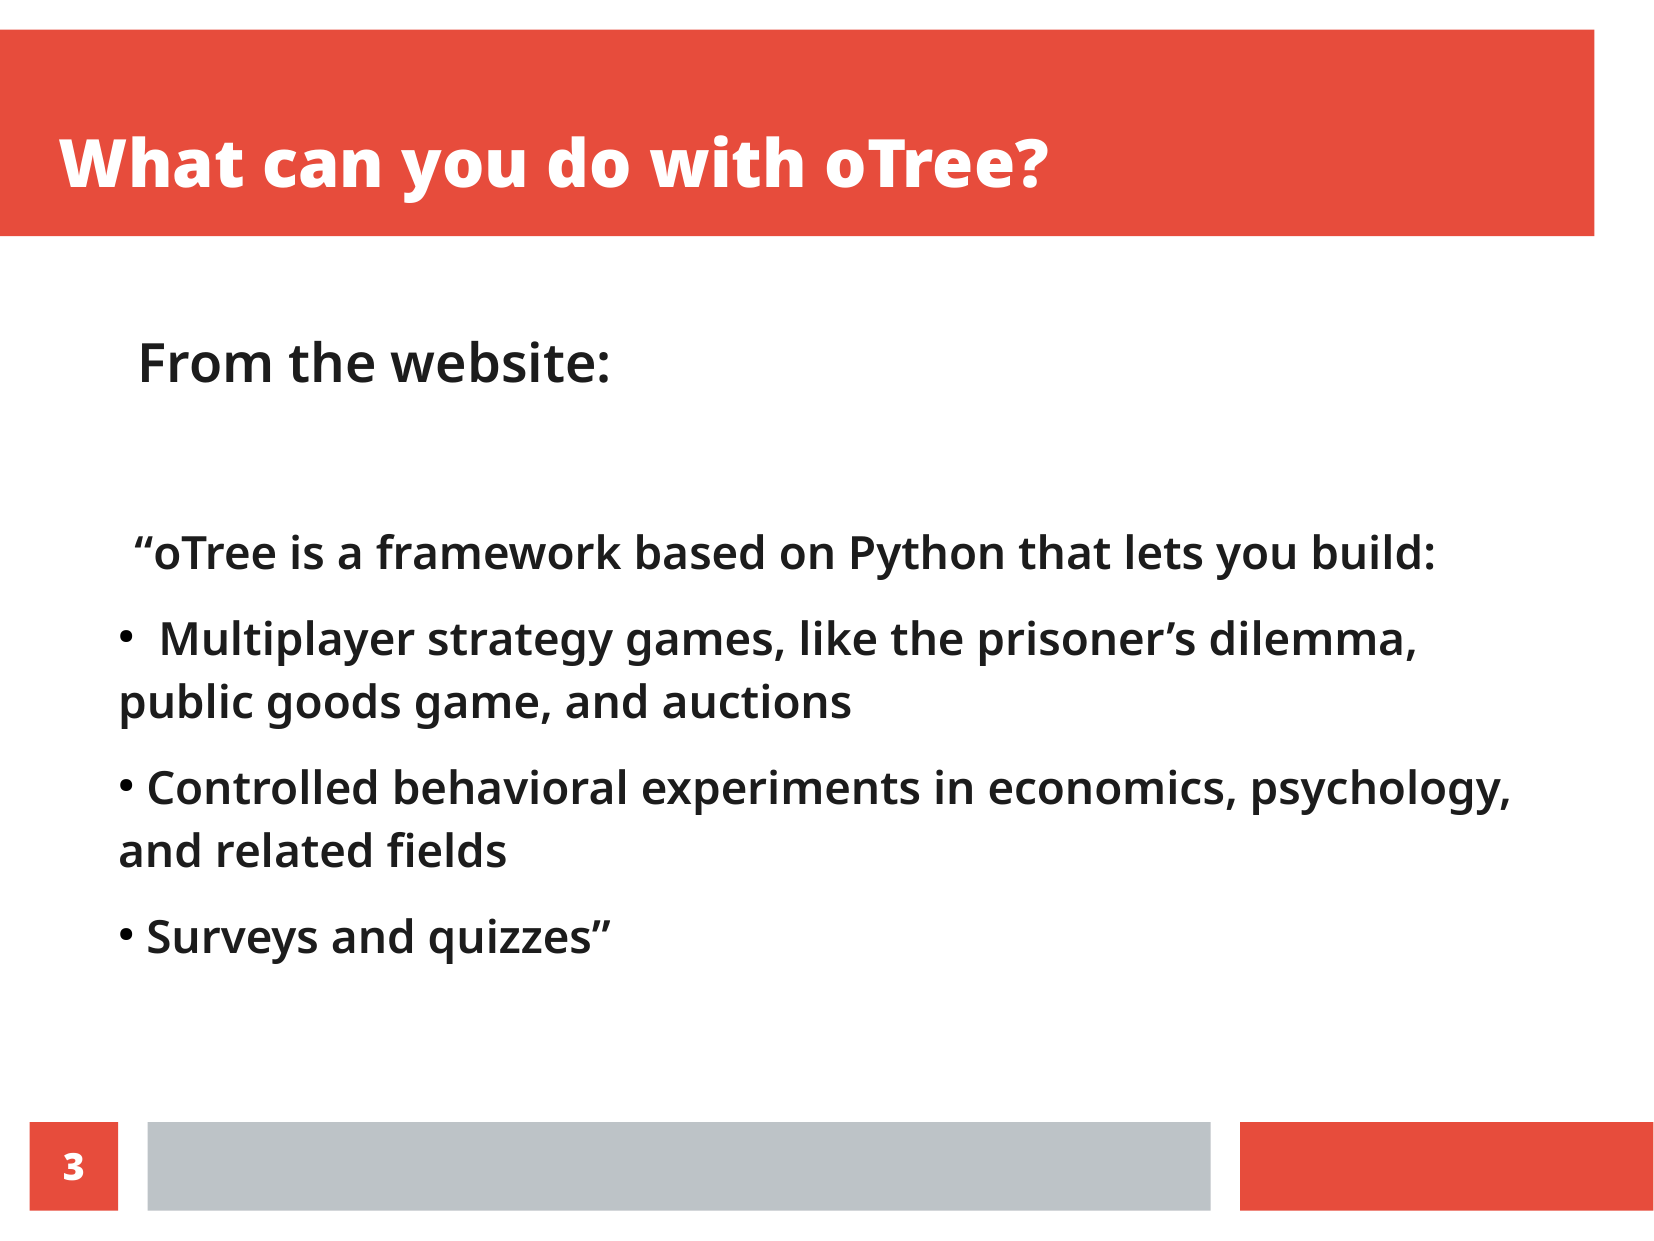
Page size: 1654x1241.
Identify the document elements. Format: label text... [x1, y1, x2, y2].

title What can you do with oTree? [59, 59, 1595, 207]
list From the website: “oTree is a framework based on Python that lets you build: Multiplayer strategy games, like the prisoner’s dilemma, public goods game, and auctions Controlled behavioral experiments in economics, psychology, and related fields Surveys and quizzes” [59, 324, 1565, 1093]
